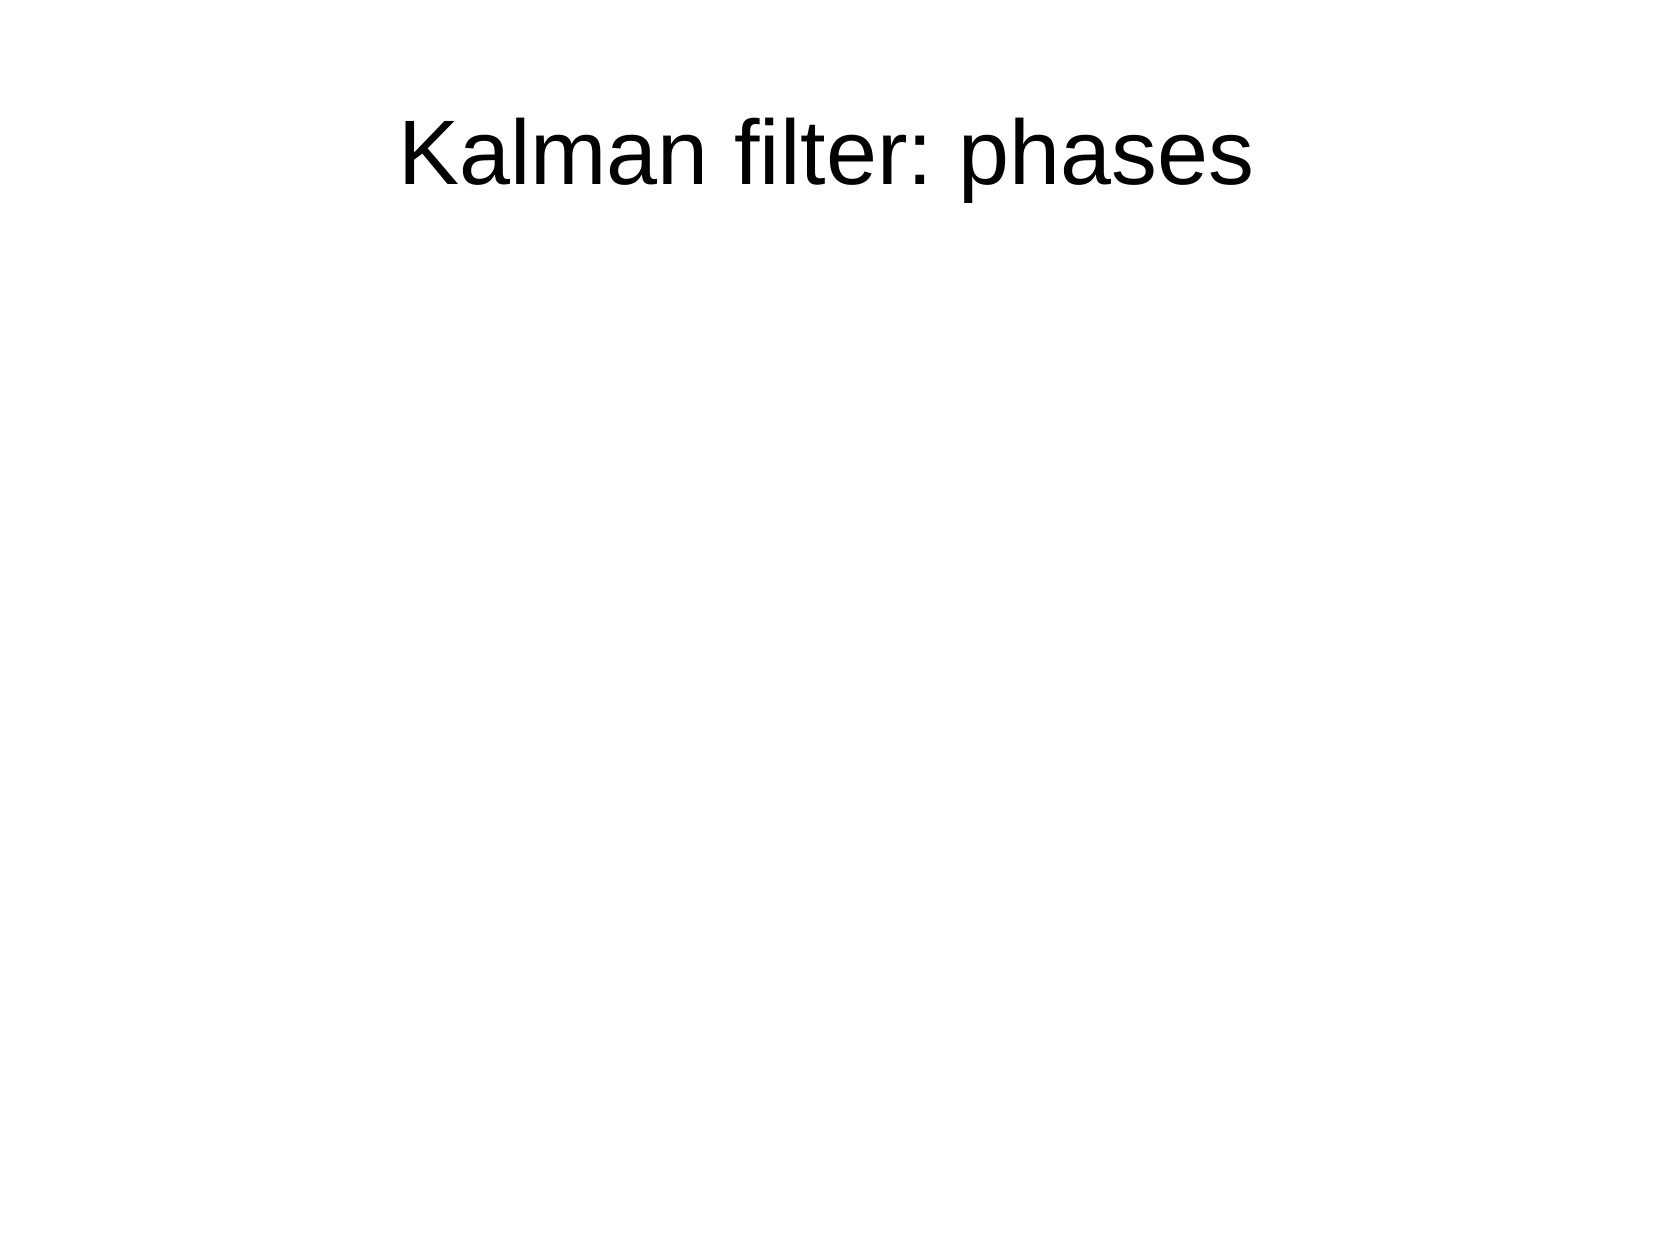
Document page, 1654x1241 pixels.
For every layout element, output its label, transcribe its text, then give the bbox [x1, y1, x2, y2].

title Kalman filter: phases [82, 49, 1571, 257]
